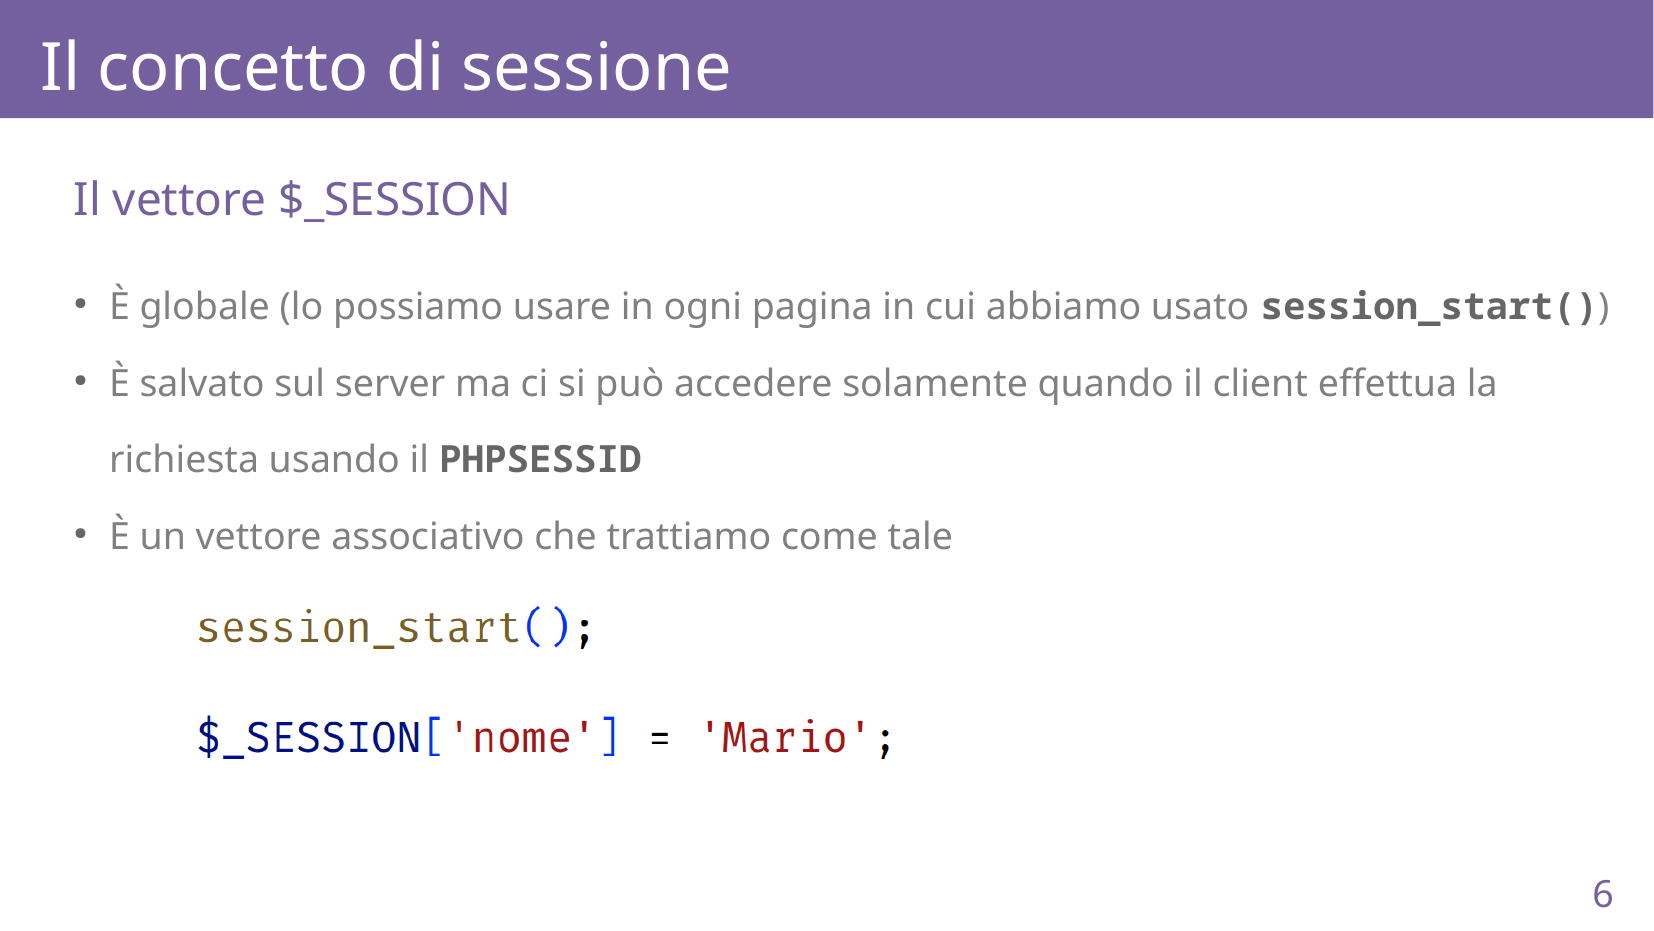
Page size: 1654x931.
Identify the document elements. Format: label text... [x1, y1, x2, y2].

text_box Il concetto di sessione [25, 11, 942, 107]
text_box Il vettore $_SESSION [59, 158, 1107, 229]
text_box <numero> [1510, 860, 1654, 931]
text_box È globale (lo possiamo usare in ogni pagina in cui abbiamo usato session_start()) È salvato sul server ma ci si può accedere solamente quando il client effettua la richiesta usando il PHPSESSID È un vettore associativo che trattiamo come tale [59, 246, 1599, 599]
text_box [0, 0, 1654, 119]
picture [177, 598, 915, 777]
